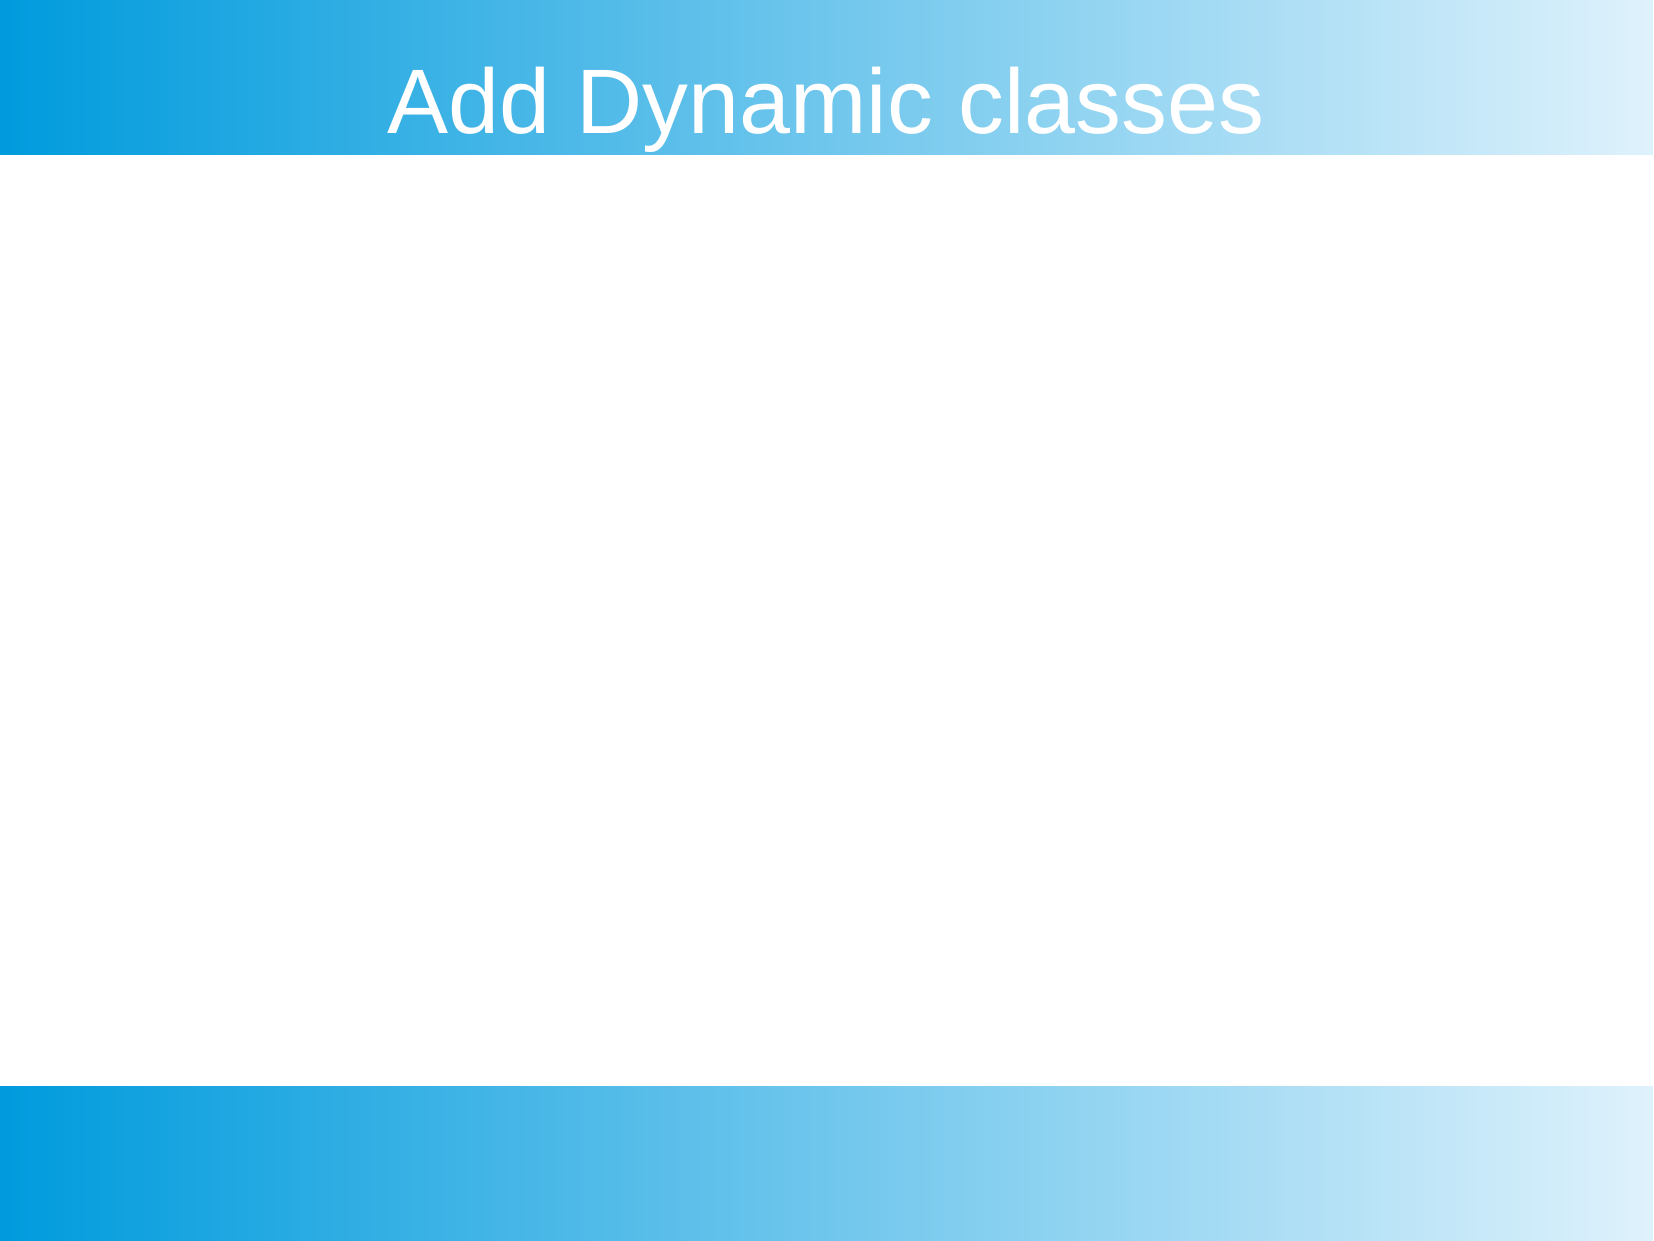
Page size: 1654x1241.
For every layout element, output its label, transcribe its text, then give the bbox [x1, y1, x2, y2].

title Add Dynamic classes [82, 49, 1571, 155]
